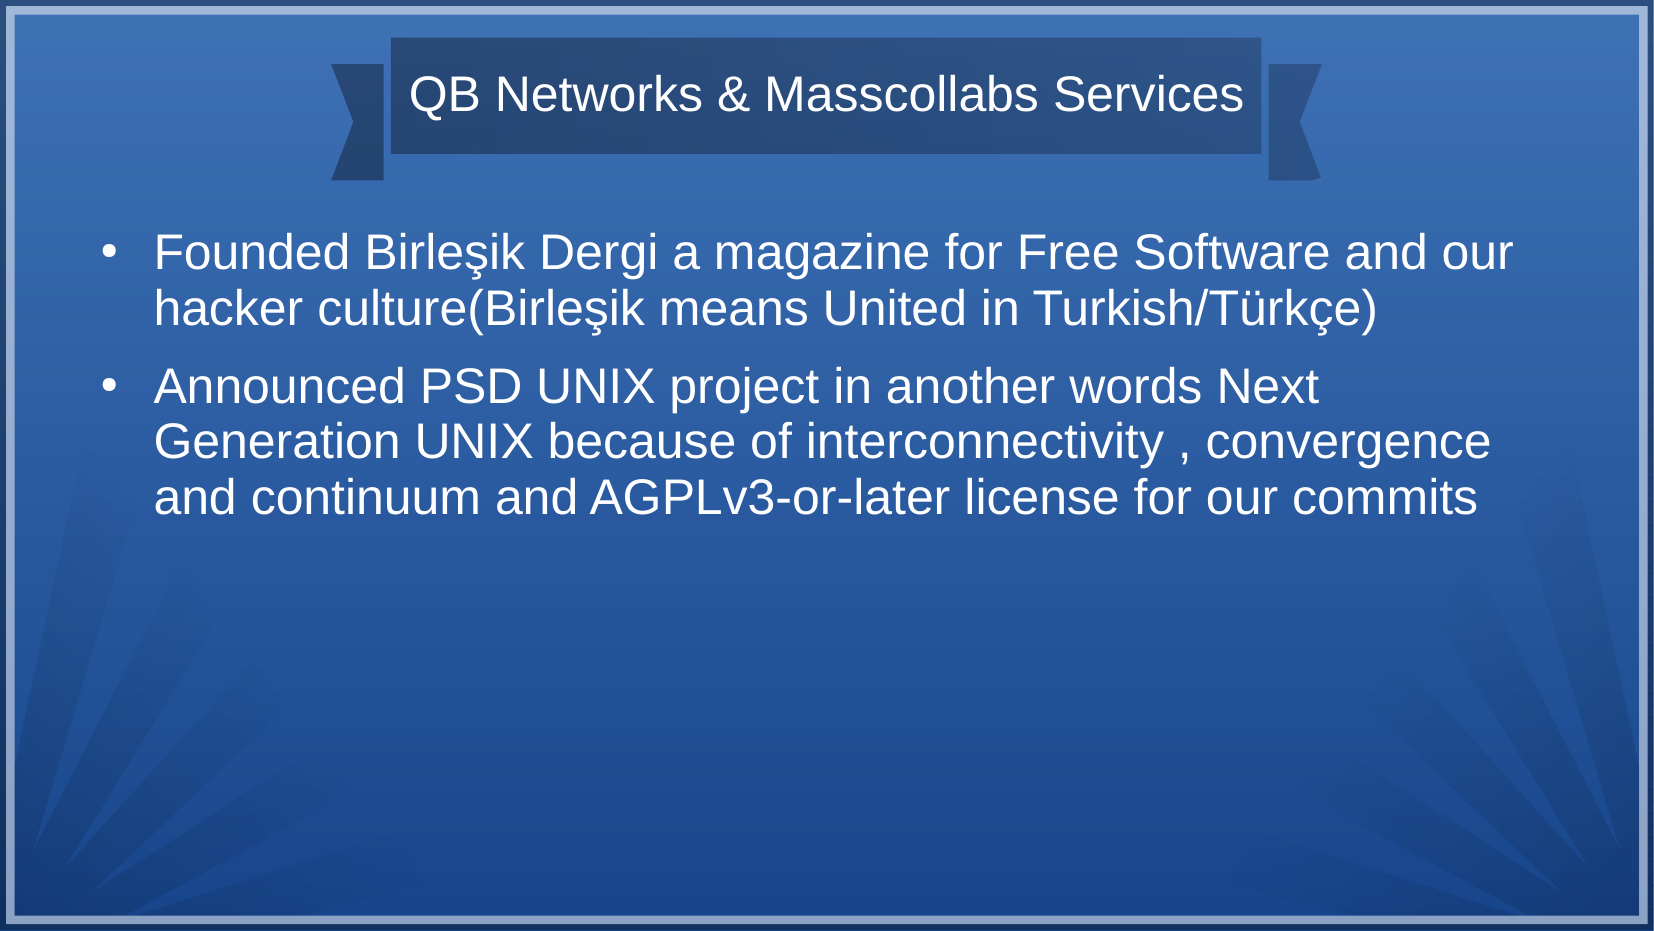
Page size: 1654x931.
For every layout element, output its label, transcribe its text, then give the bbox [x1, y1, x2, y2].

title QB Networks & Masscollabs Services [389, 35, 1264, 154]
list Founded Birleşik Dergi a magazine for Free Software and our hacker culture(Birleşik means United in Turkish/Türkçe) Announced PSD UNIX project in another words Next Generation UNIX because of interconnectivity , convergence and continuum and AGPLv3-or-later license for our commits [82, 224, 1571, 848]
